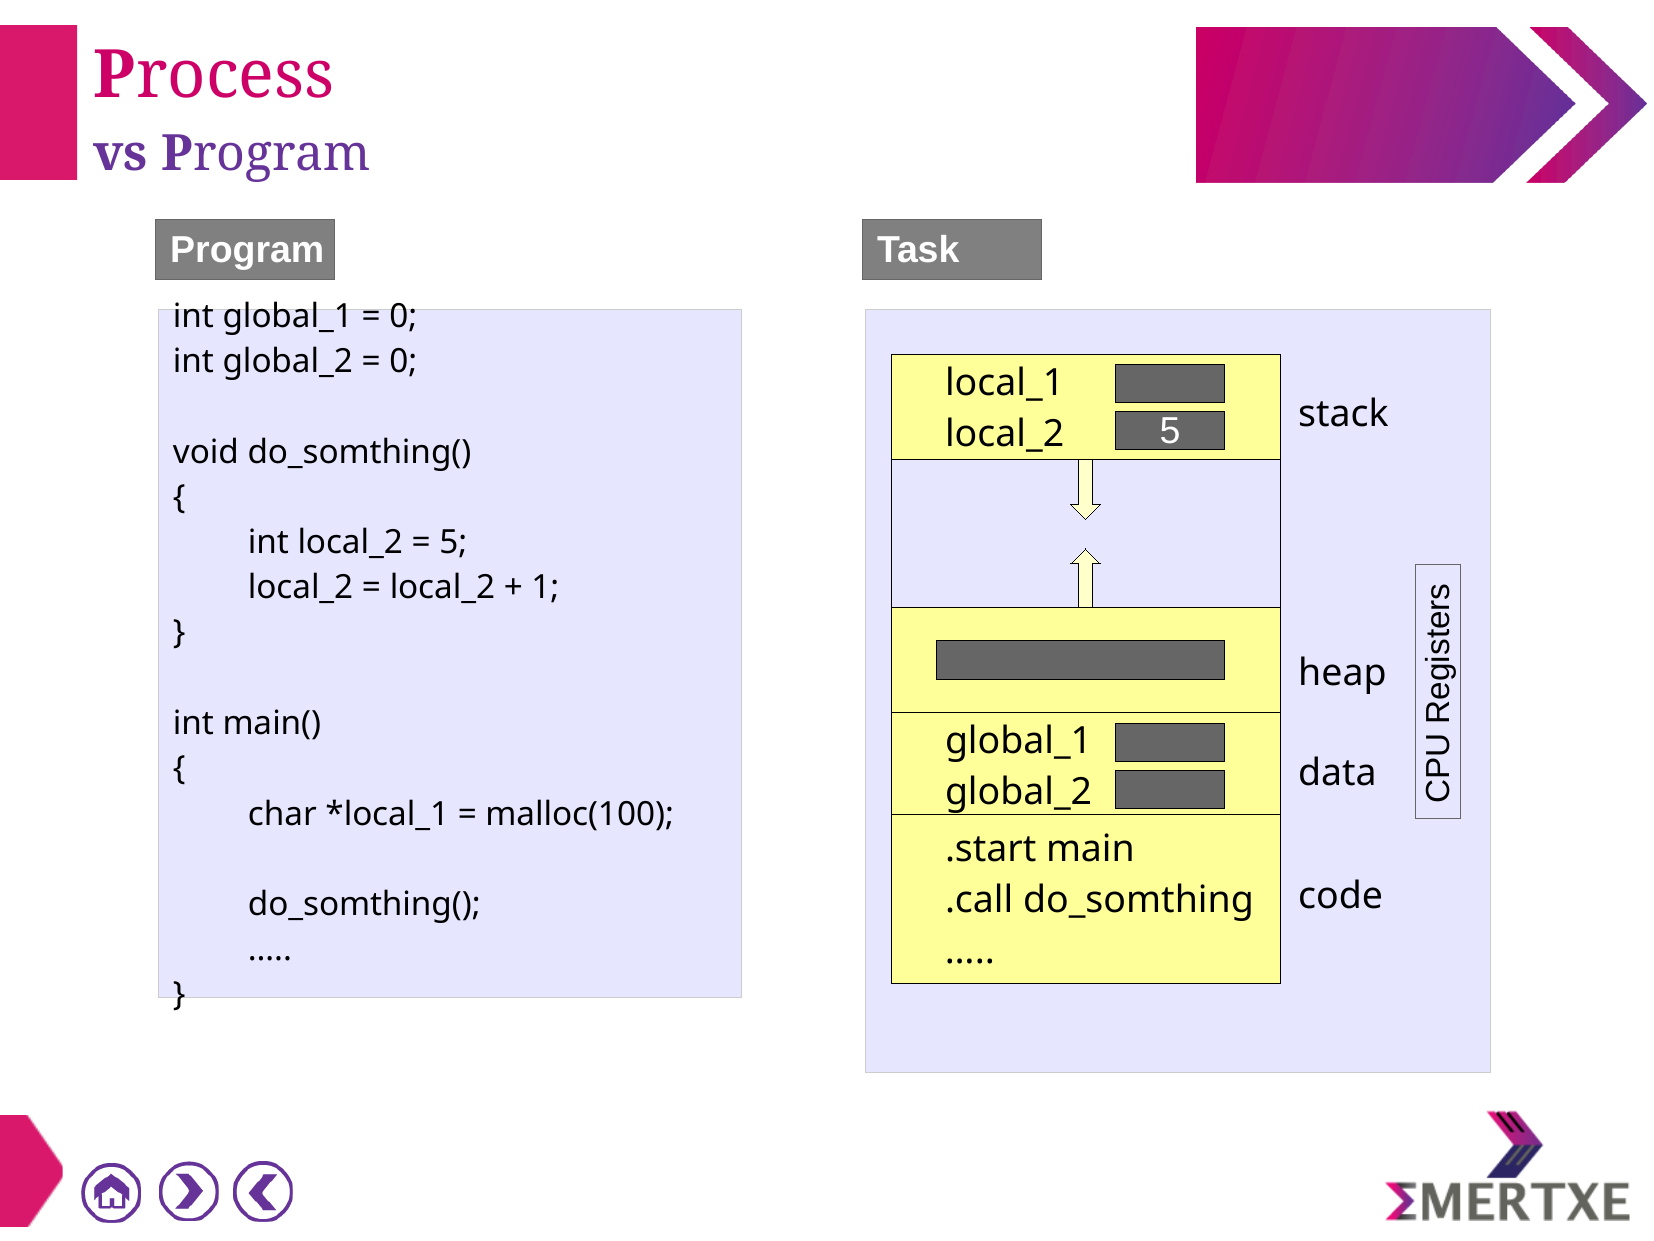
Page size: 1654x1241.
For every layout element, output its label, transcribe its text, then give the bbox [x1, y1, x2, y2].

text_box stack [1283, 378, 1413, 445]
text_box [865, 309, 1491, 1073]
picture [1385, 1107, 1631, 1221]
text_box .start main .call do_somthing ….. [891, 814, 1281, 984]
text_box heap [1283, 637, 1407, 704]
text_box local_1 local_2 [891, 354, 1281, 459]
text_box int global_1 = 0; int global_2 = 0; void do_somthing() { int local_2 = 5; local_2 = local_2 + 1; } int main() { char *local_1 = malloc(100); do_somthing(); ….. } [158, 309, 742, 998]
picture [1571, 27, 1647, 183]
text_box data [1283, 737, 1398, 805]
title Process vs Program [93, 2, 1571, 210]
text_box CPU Registers [1415, 564, 1461, 819]
text_box Task [862, 219, 1042, 280]
text_box Program [155, 219, 335, 280]
text_box 5 [1115, 411, 1225, 450]
picture [159, 1161, 219, 1222]
picture [81, 1163, 141, 1223]
text_box global_1 global_2 [891, 712, 1281, 814]
picture [233, 1161, 293, 1222]
text_box code [1283, 861, 1404, 928]
